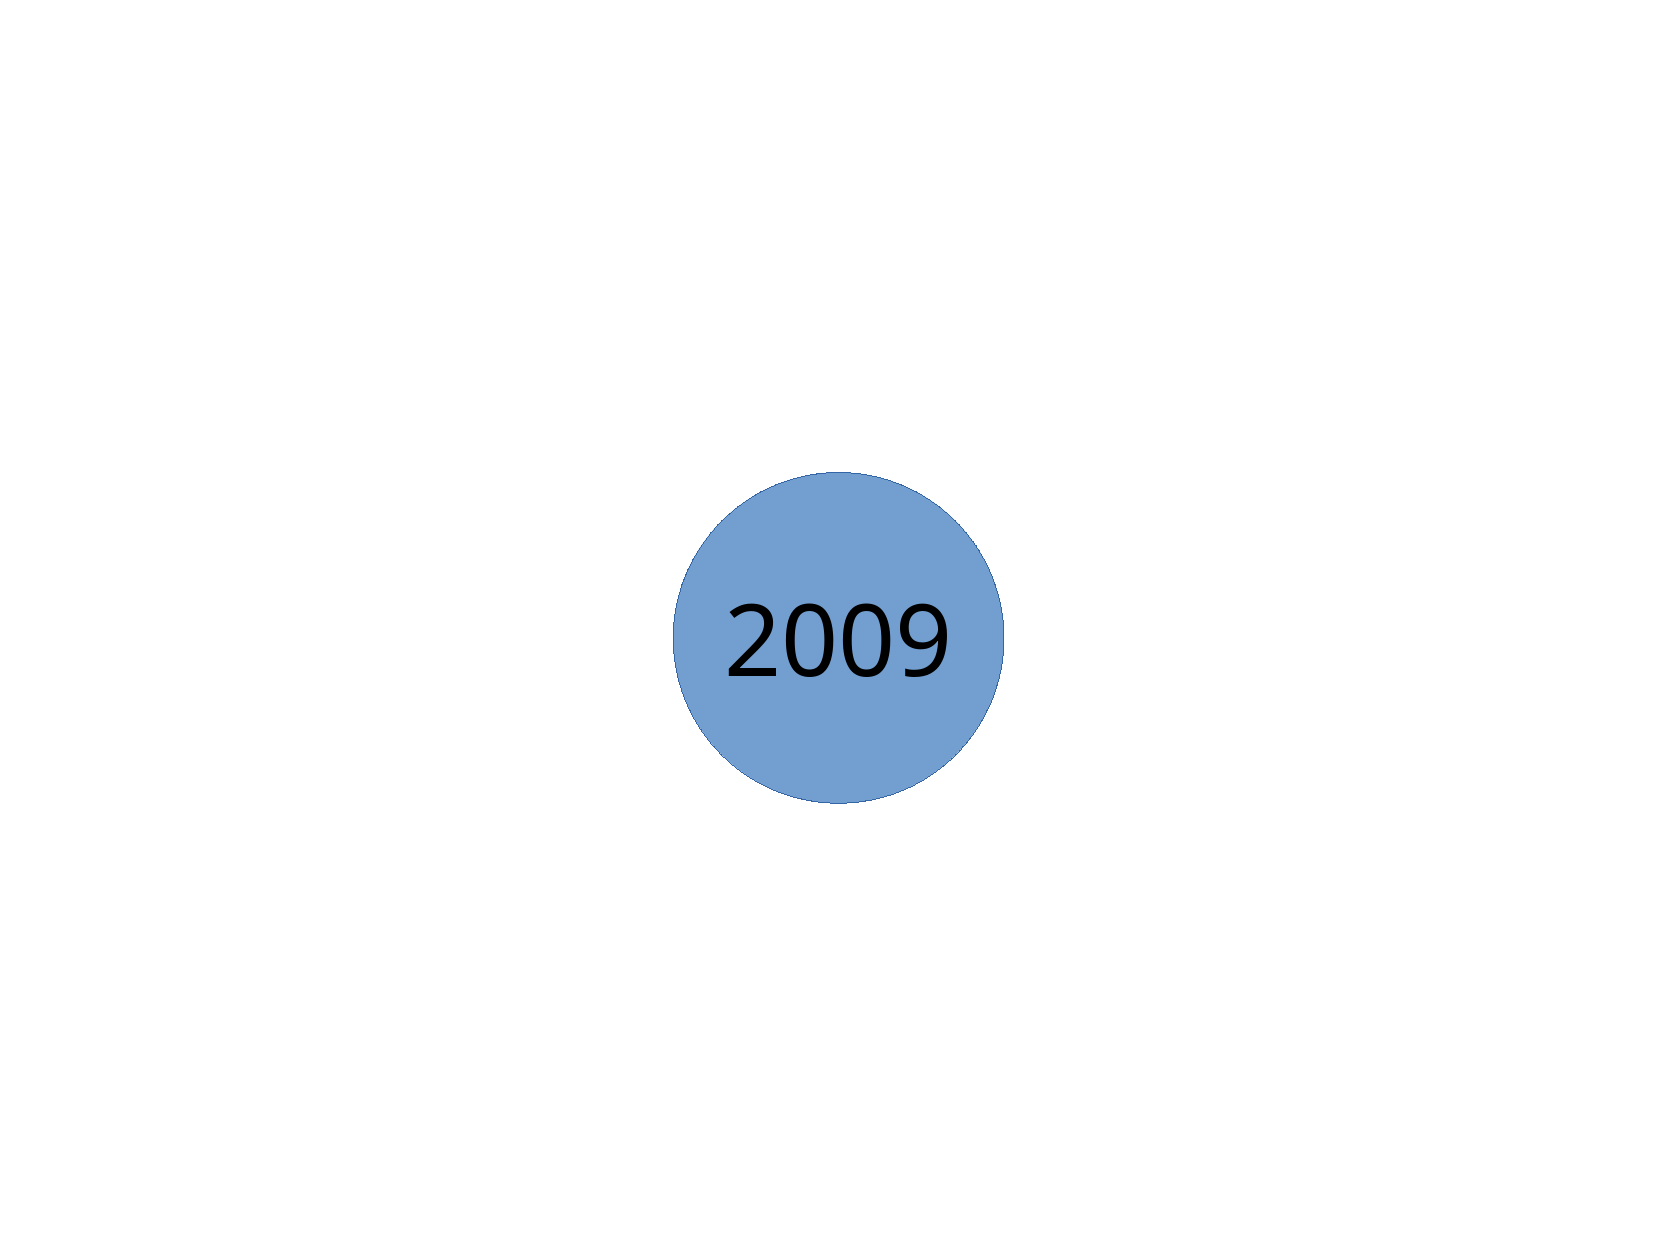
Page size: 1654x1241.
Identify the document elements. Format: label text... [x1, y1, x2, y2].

text_box 2009 [673, 472, 1004, 804]
